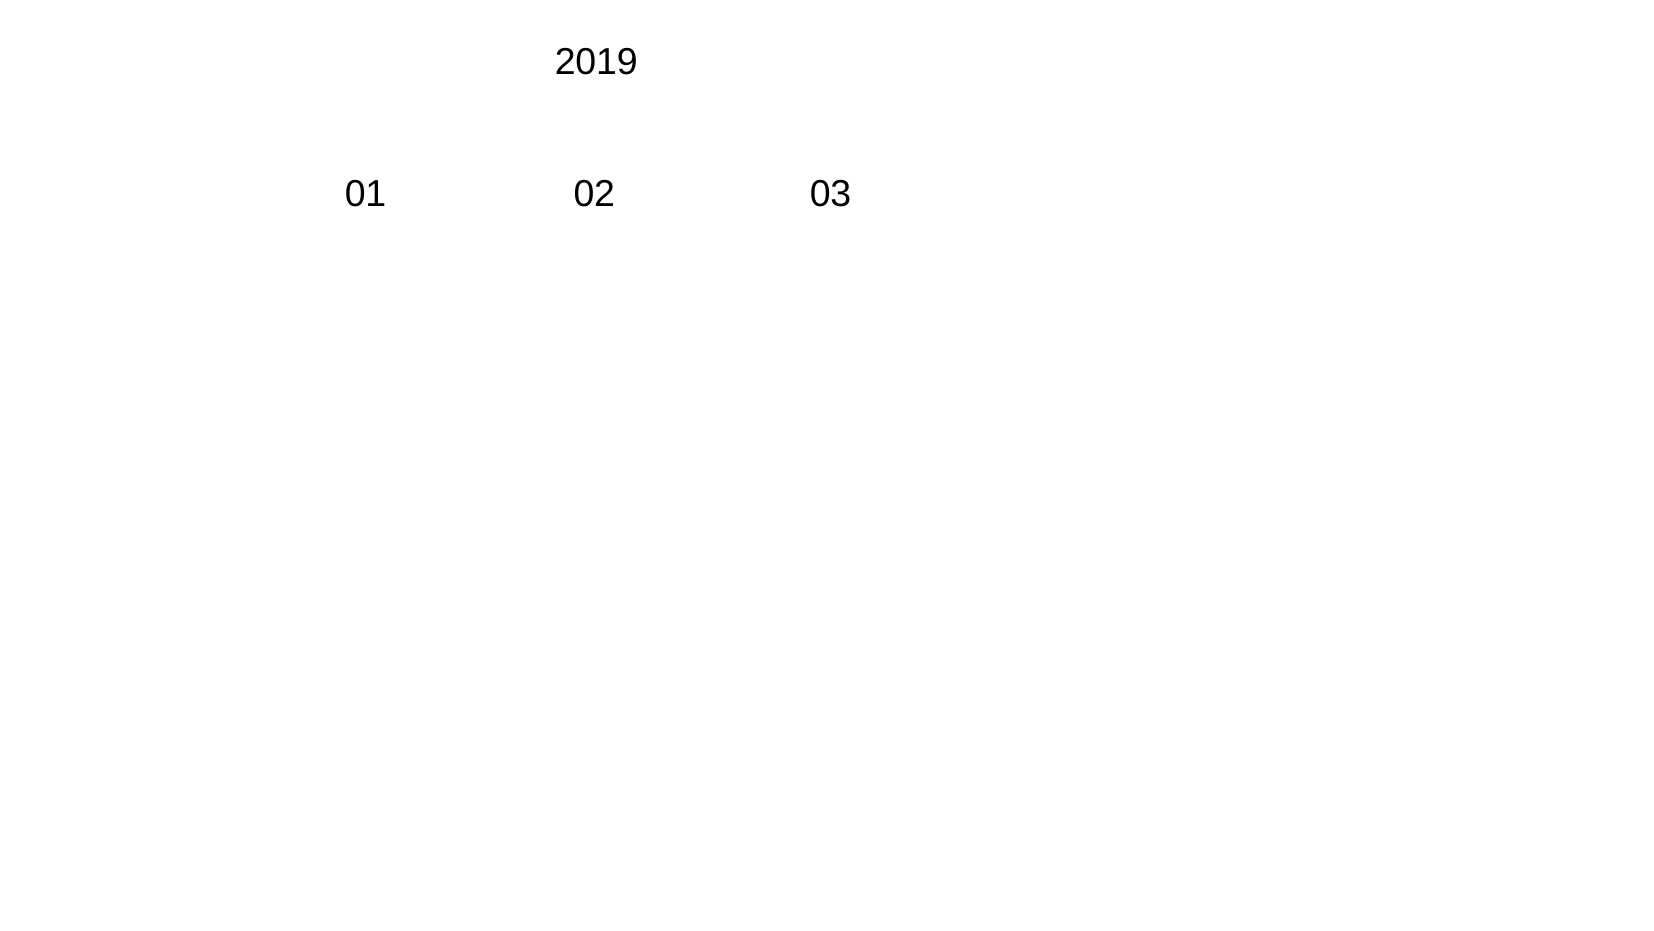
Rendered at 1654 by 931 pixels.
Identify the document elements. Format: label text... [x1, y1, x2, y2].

text_box 2019 [540, 33, 653, 91]
text_box 03 [795, 165, 867, 241]
text_box 01 [330, 165, 402, 222]
text_box 02 [558, 165, 631, 222]
